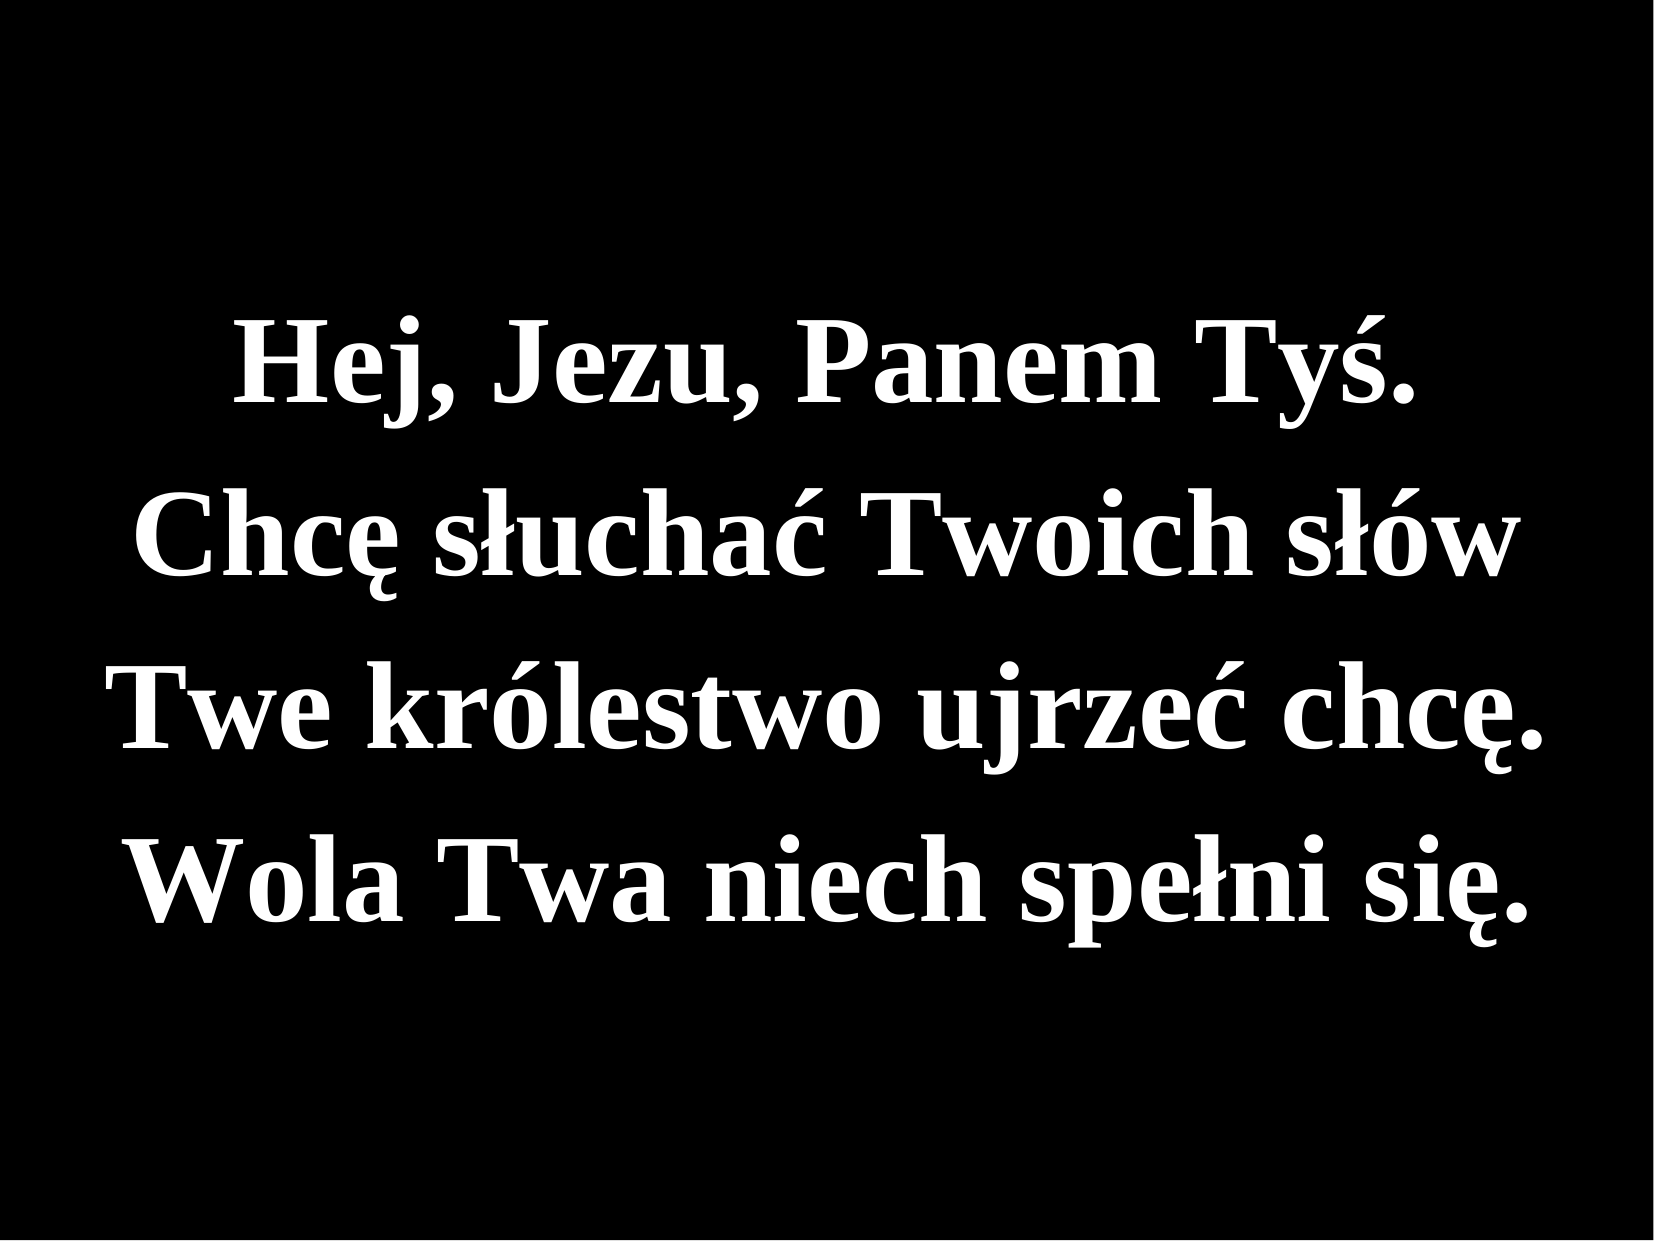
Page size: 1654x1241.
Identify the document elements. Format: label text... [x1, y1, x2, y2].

title Hej, Jezu, Panem Tyś. ppp Chcę słuchać Twoich słów ppp Twe królestwo ujrzeć chcę. ppp Wola Twa niech spełni się. [0, 0, 1654, 1241]
